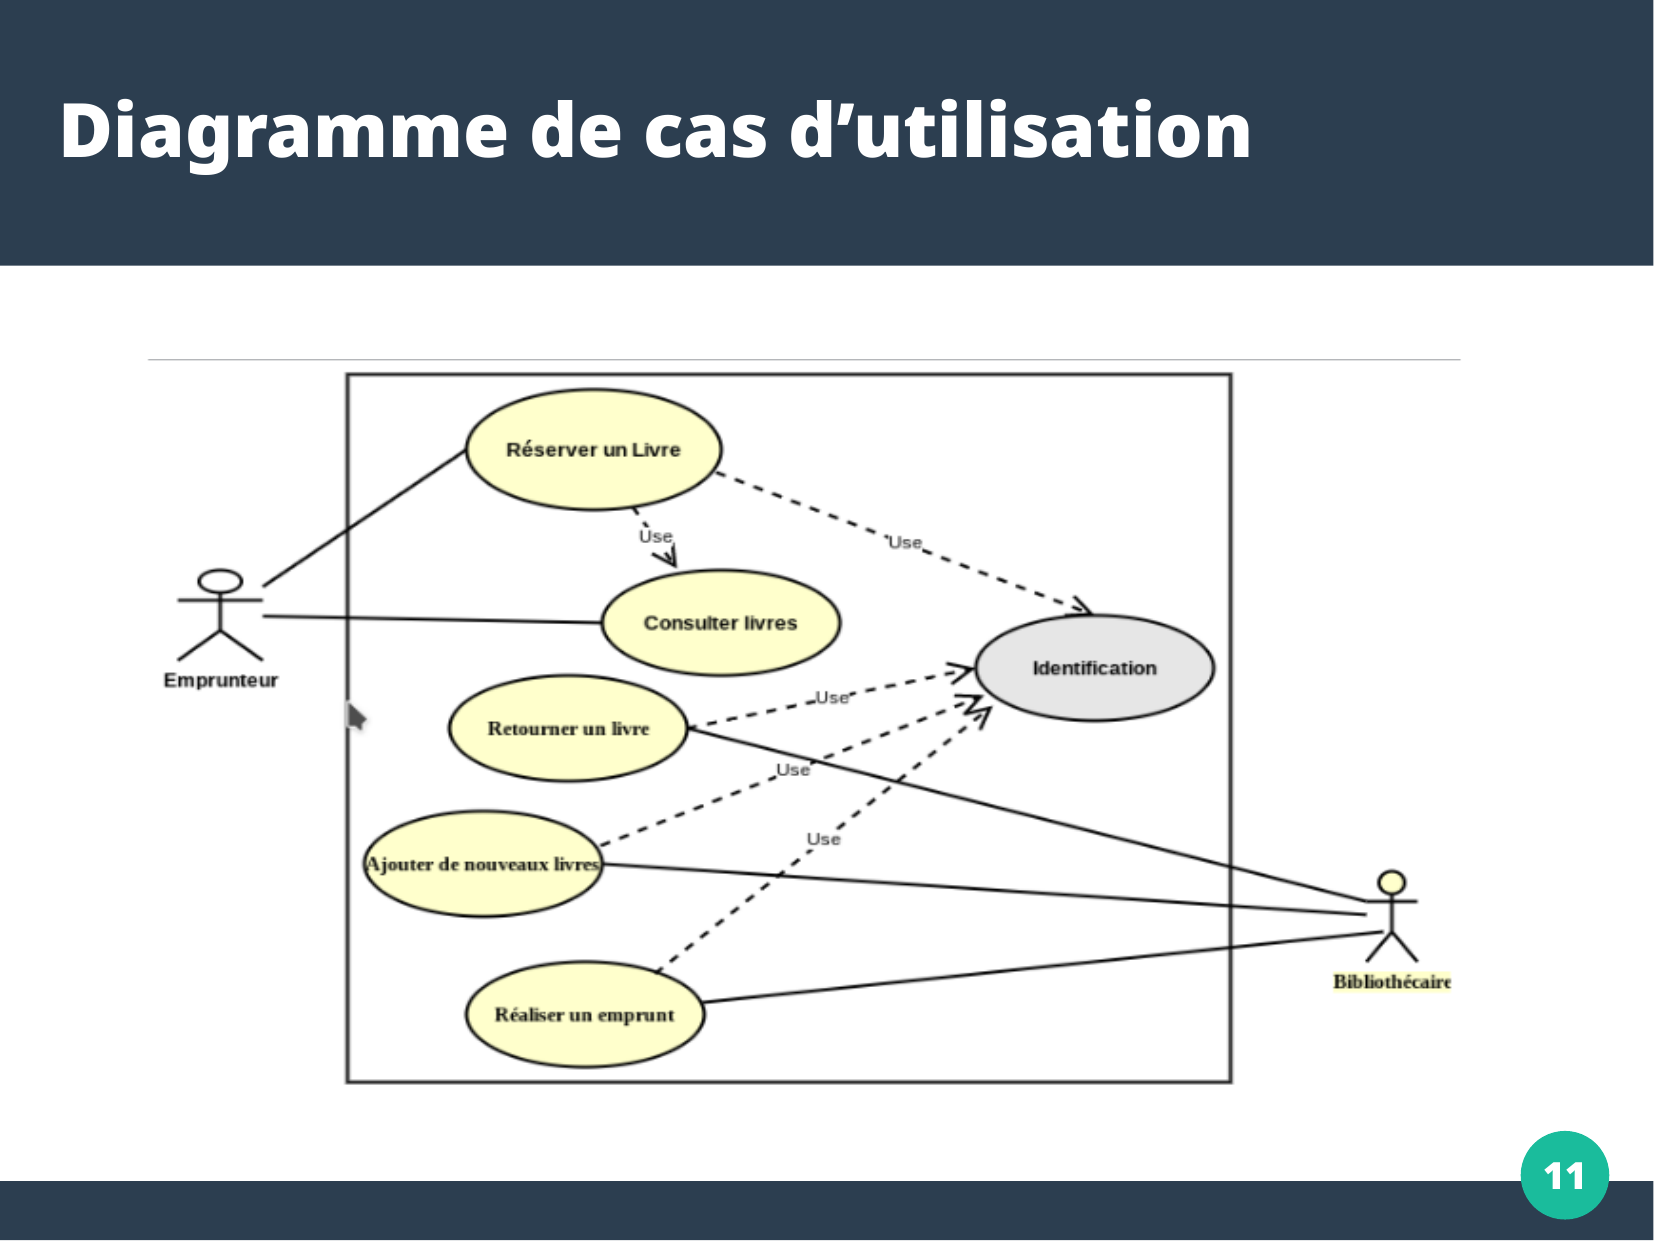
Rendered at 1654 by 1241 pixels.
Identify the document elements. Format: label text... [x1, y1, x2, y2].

title Diagramme de cas d’utilisation [59, 49, 1595, 207]
picture [120, 359, 1501, 1096]
